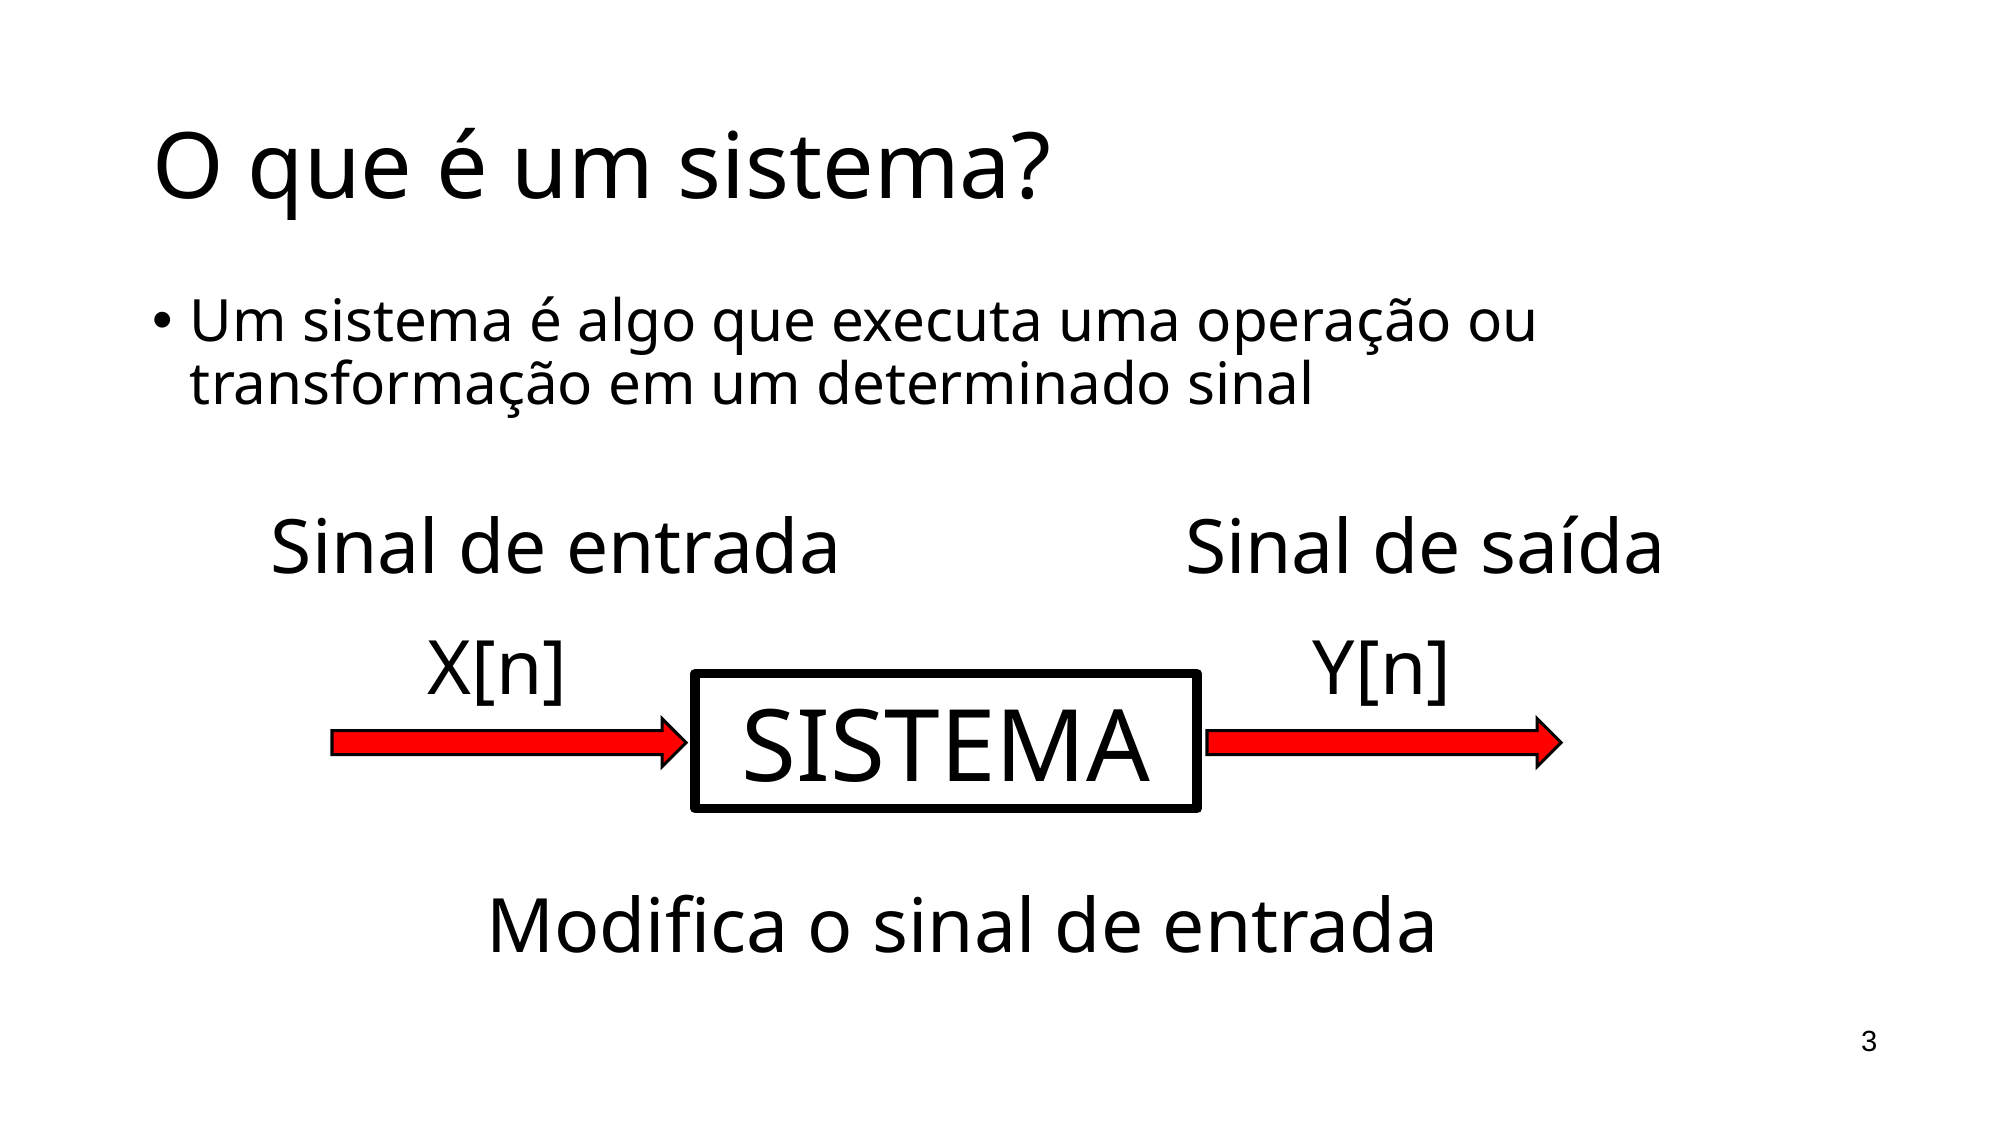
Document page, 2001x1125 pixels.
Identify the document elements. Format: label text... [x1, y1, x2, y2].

text_box X[n] [412, 611, 638, 717]
text_box [331, 718, 687, 767]
text_box SISTEMA [695, 673, 1198, 809]
text_box <number> [1846, 1017, 2000, 1088]
text_box Sinal de saída [1139, 490, 1712, 596]
text_box Y[n] [1297, 611, 1501, 717]
title O que é um sistema? [137, 59, 1863, 278]
text_box [1206, 718, 1562, 767]
text_box Sinal de entrada [212, 490, 901, 596]
list Um sistema é algo que executa uma operação ou transformação em um determinado sinal [137, 283, 1863, 998]
text_box Modifica o sinal de entrada [275, 869, 1651, 975]
